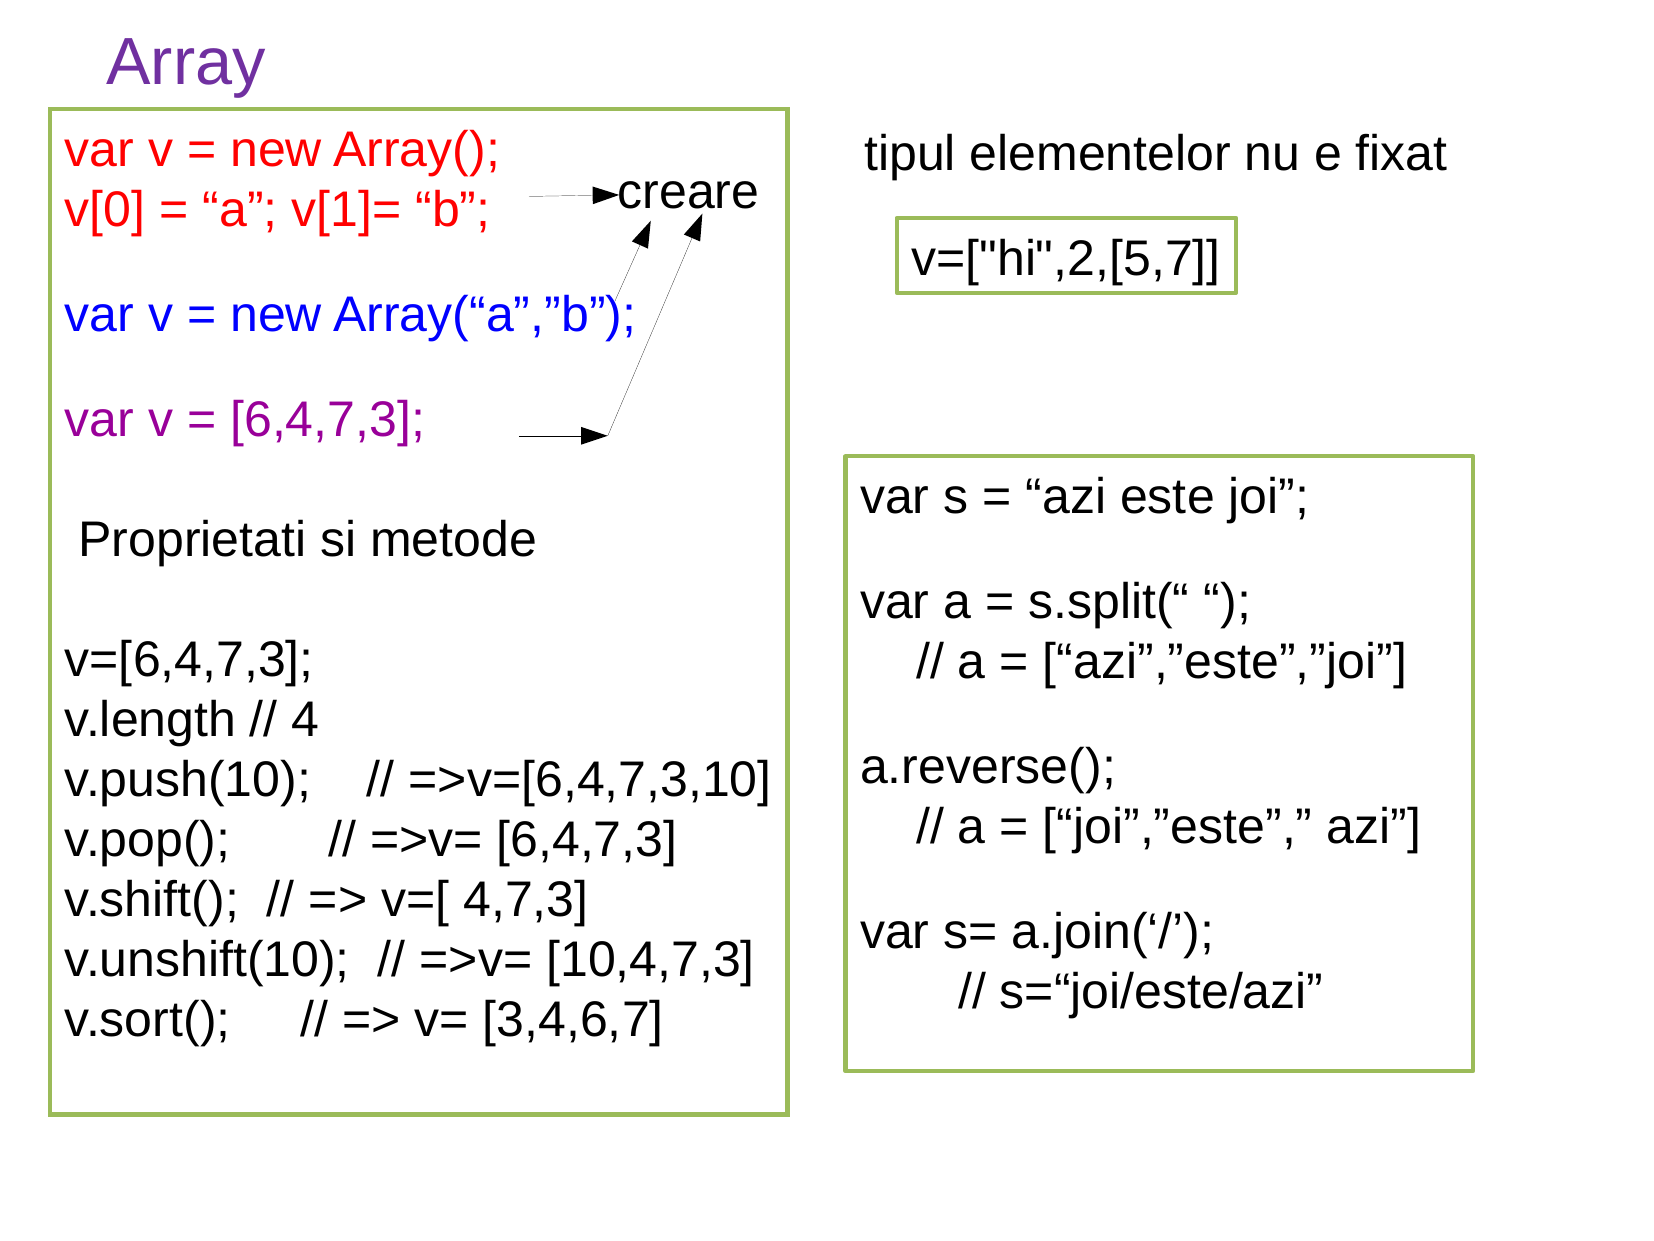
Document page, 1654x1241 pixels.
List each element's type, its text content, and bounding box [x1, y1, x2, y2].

text_box creare [602, 155, 781, 229]
text_box v=["hi",2,[5,7]] [896, 217, 1237, 293]
text_box var v = new Array(); v[0] = “a”; v[1]= “b”; var v = new Array(“a”,”b”); var v = [6,4,7,3]; Proprietati si metode v=[6,4,7,3]; v.length // 4 v.push(10); // =>v=[6,4,7,3,10] v.pop(); // =>v= [6,4,7,3] v.shift(); // => v=[ 4,7,3] v.unshift(10); // =>v= [10,4,7,3] v.sort(); // => v= [3,4,6,7] [49, 108, 788, 1115]
text_box var s = “azi este joi”; var a = s.split(“ “); // a = [“azi”,”este”,”joi”] a.reverse(); // a = [“joi”,”este”,” azi”] var s= a.join(‘/’); // s=“joi/este/azi” [845, 456, 1474, 1072]
text_box tipul elementelor nu e fixat [849, 117, 1463, 189]
text_box Array [91, 10, 300, 106]
